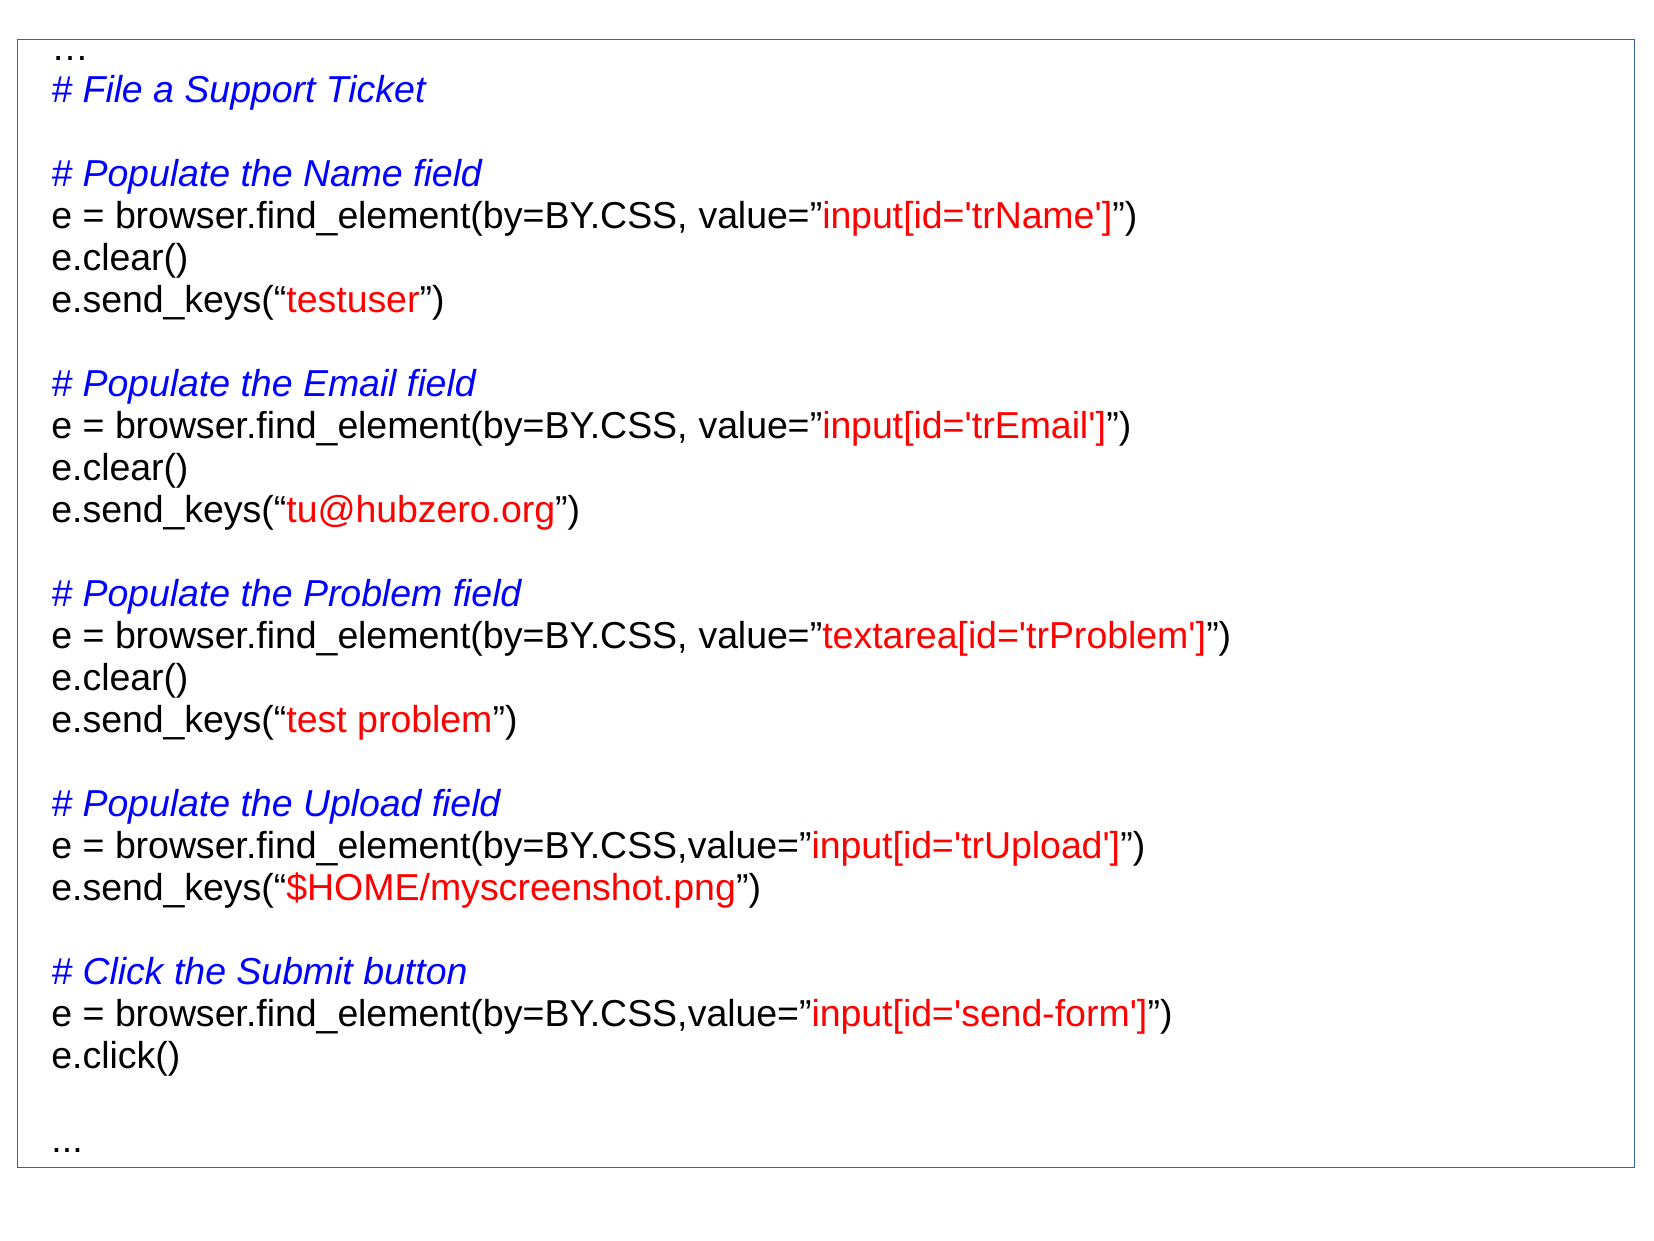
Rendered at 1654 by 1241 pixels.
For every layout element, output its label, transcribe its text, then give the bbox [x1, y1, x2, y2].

text_box … # File a Support Ticket # Populate the Name field e = browser.find_element(by=BY.CSS, value=”input[id='trName']”) e.clear() e.send_keys(“testuser”) # Populate the Email field e = browser.find_element(by=BY.CSS, value=”input[id='trEmail']”) e.clear() e.send_keys(“tu@hubzero.org”) # Populate the Problem field e = browser.find_element(by=BY.CSS, value=”textarea[id='trProblem']”) e.clear() e.send_keys(“test problem”) # Populate the Upload field e = browser.find_element(by=BY.CSS,value=”input[id='trUpload']”) e.send_keys(“$HOME/myscreenshot.png”) # Click the Submit button e = browser.find_element(by=BY.CSS,value=”input[id='send-form']”) e.click() ... [36, 19, 1635, 1168]
text_box [17, 39, 36, 1168]
